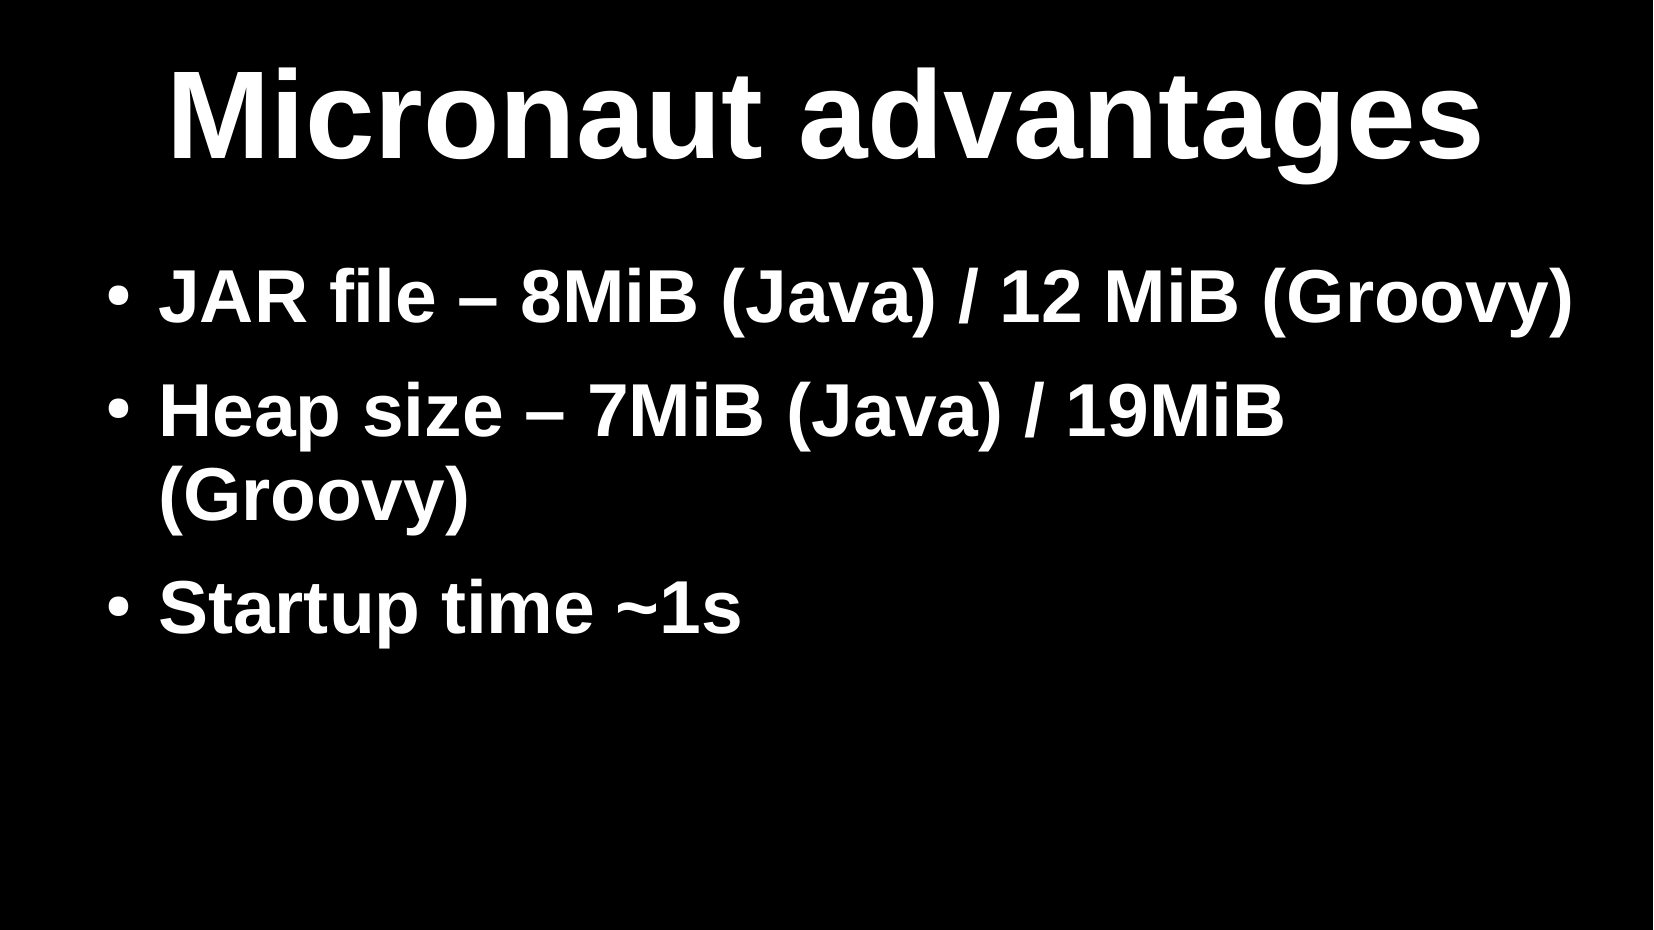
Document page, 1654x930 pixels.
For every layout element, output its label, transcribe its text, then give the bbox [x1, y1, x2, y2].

list JAR file – 8MiB (Java) / 12 MiB (Groovy) Heap size – 7MiB (Java) / 19MiB (Groovy) Startup time ~1s [87, 255, 1576, 795]
title Micronaut advantages [82, 37, 1571, 193]
